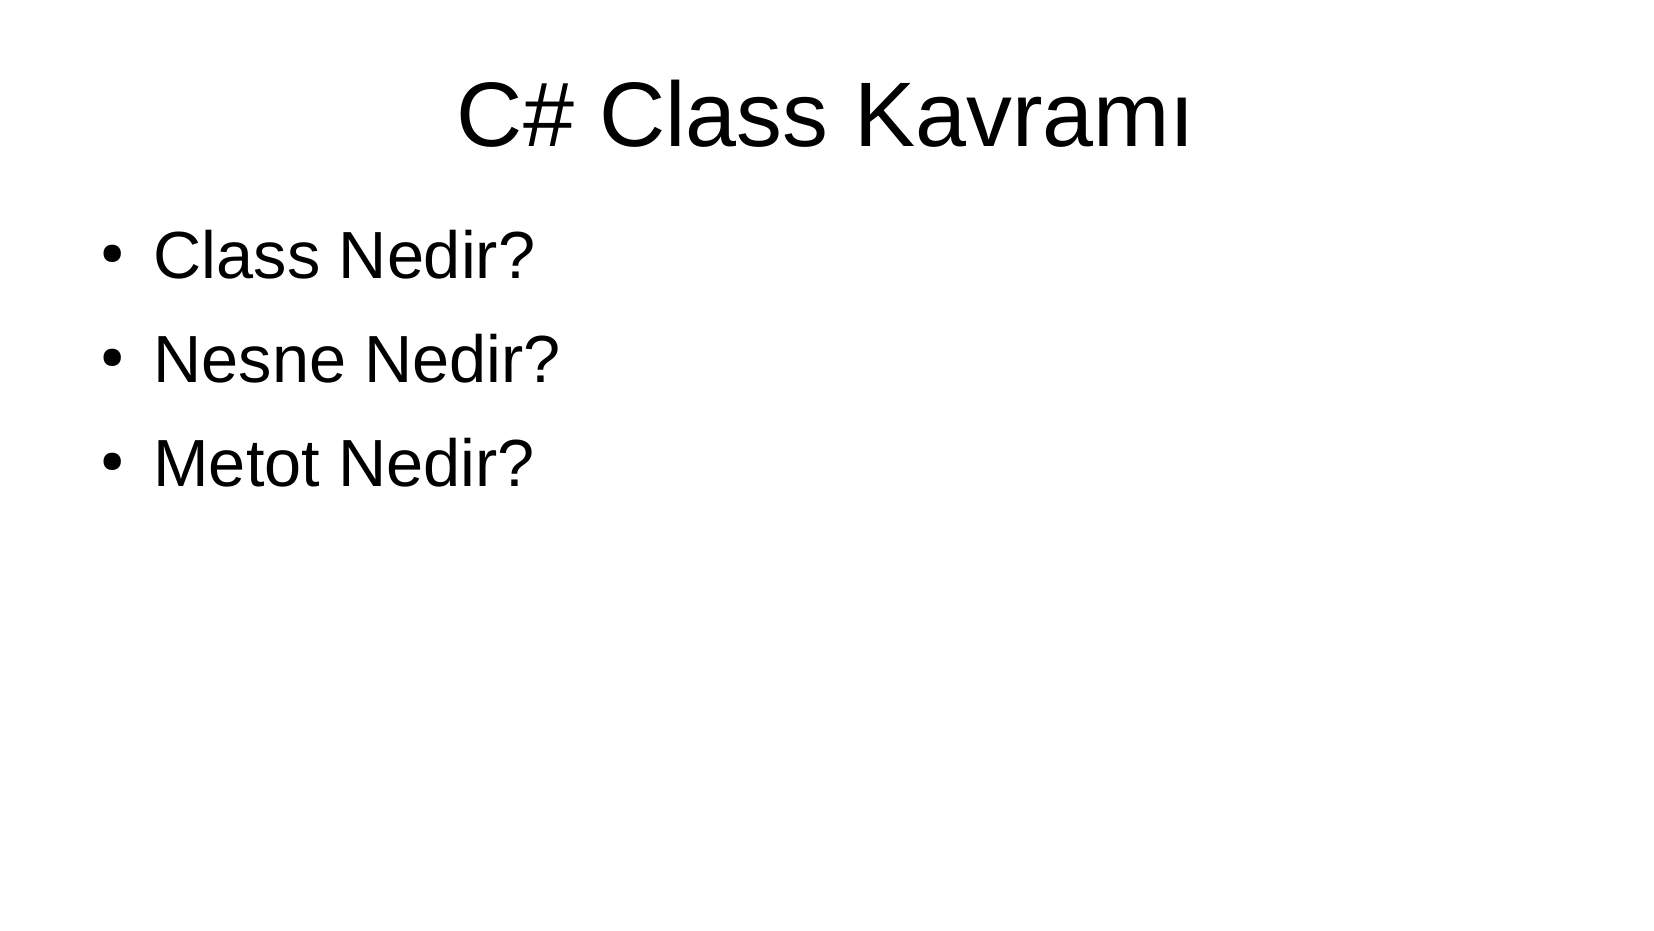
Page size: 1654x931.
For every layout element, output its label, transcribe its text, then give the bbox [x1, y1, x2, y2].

title C# Class Kavramı [82, 37, 1571, 193]
list Class Nedir? Nesne Nedir? Metot Nedir? [82, 217, 1571, 758]
